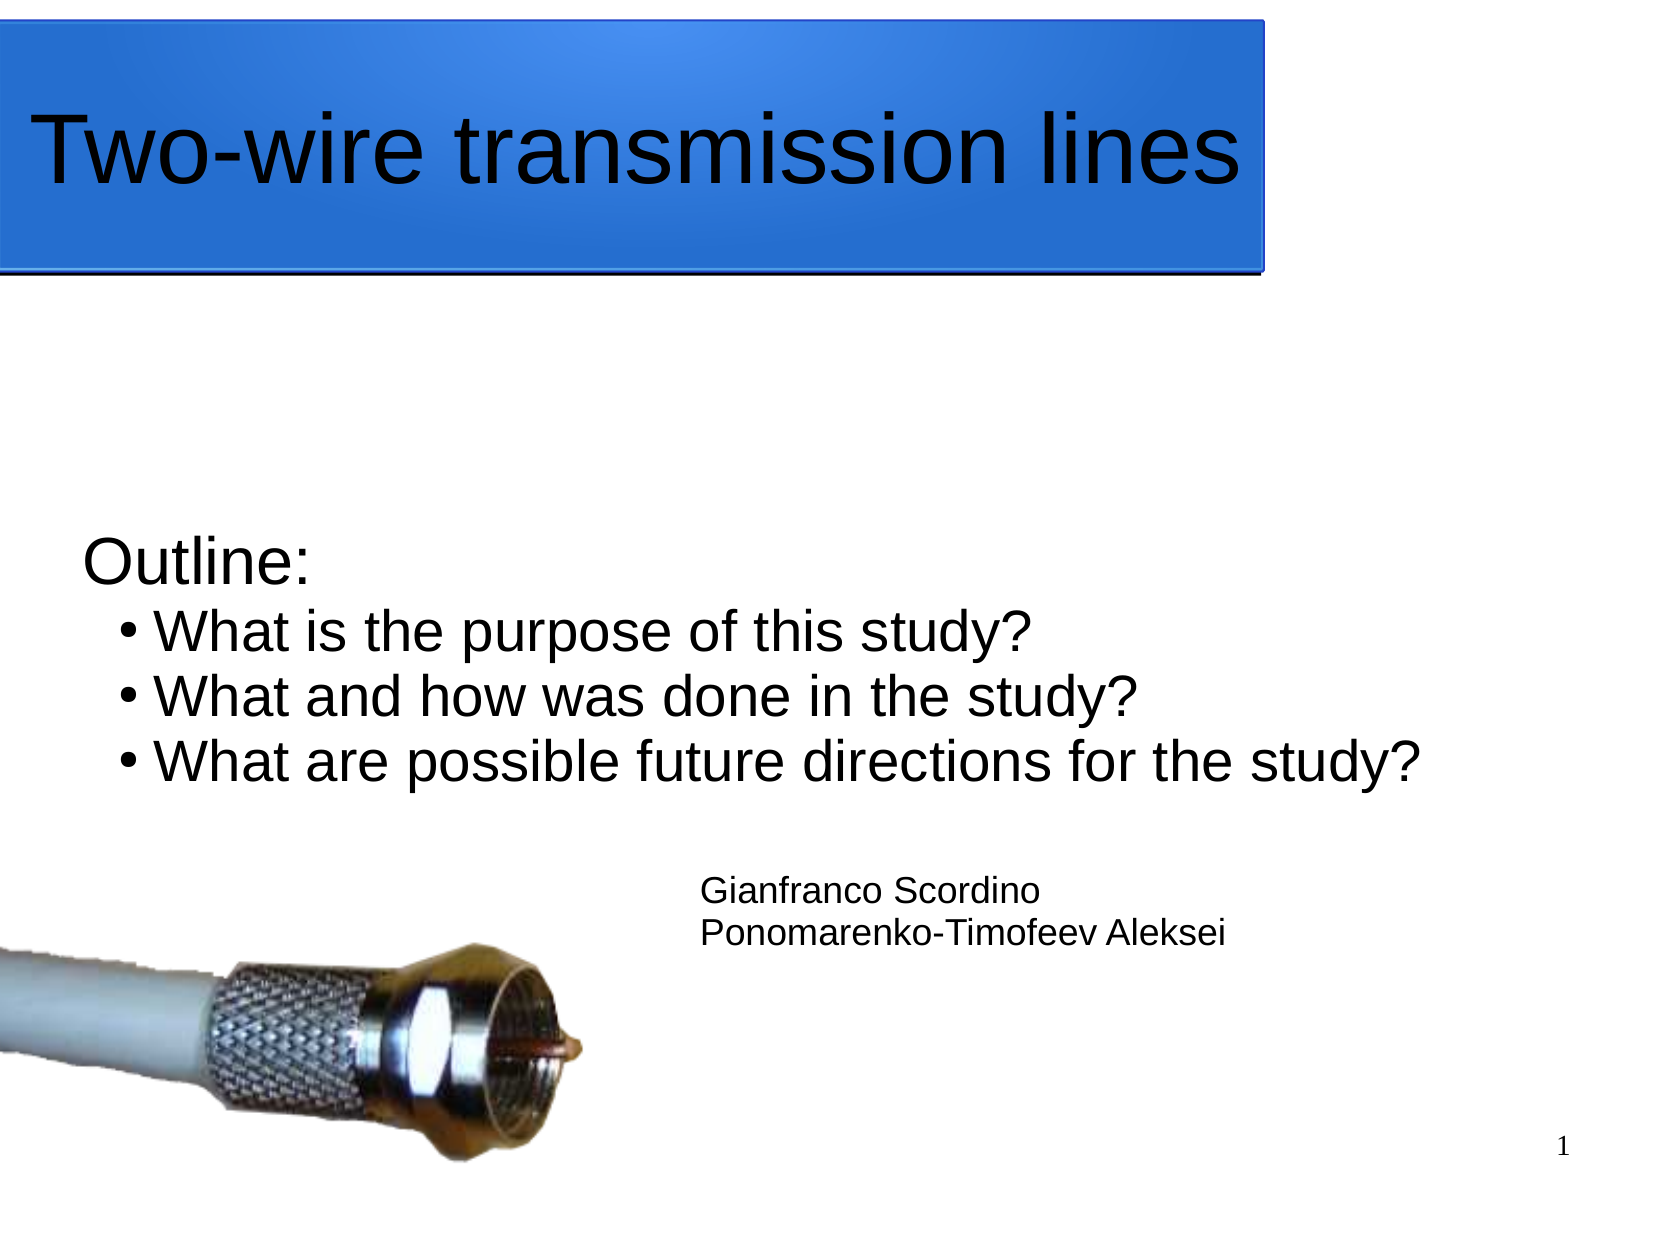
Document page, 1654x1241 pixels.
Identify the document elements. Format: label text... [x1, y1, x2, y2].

subtitle Outline: What is the purpose of this study? What and how was done in the study? What are possible future directions for the study? [82, 299, 1571, 1019]
picture [0, 891, 606, 1182]
title Two-wire transmission lines [29, 47, 1365, 252]
text_box Gianfranco Scordino Ponomarenko-Timofeev Aleksei [685, 862, 1560, 962]
